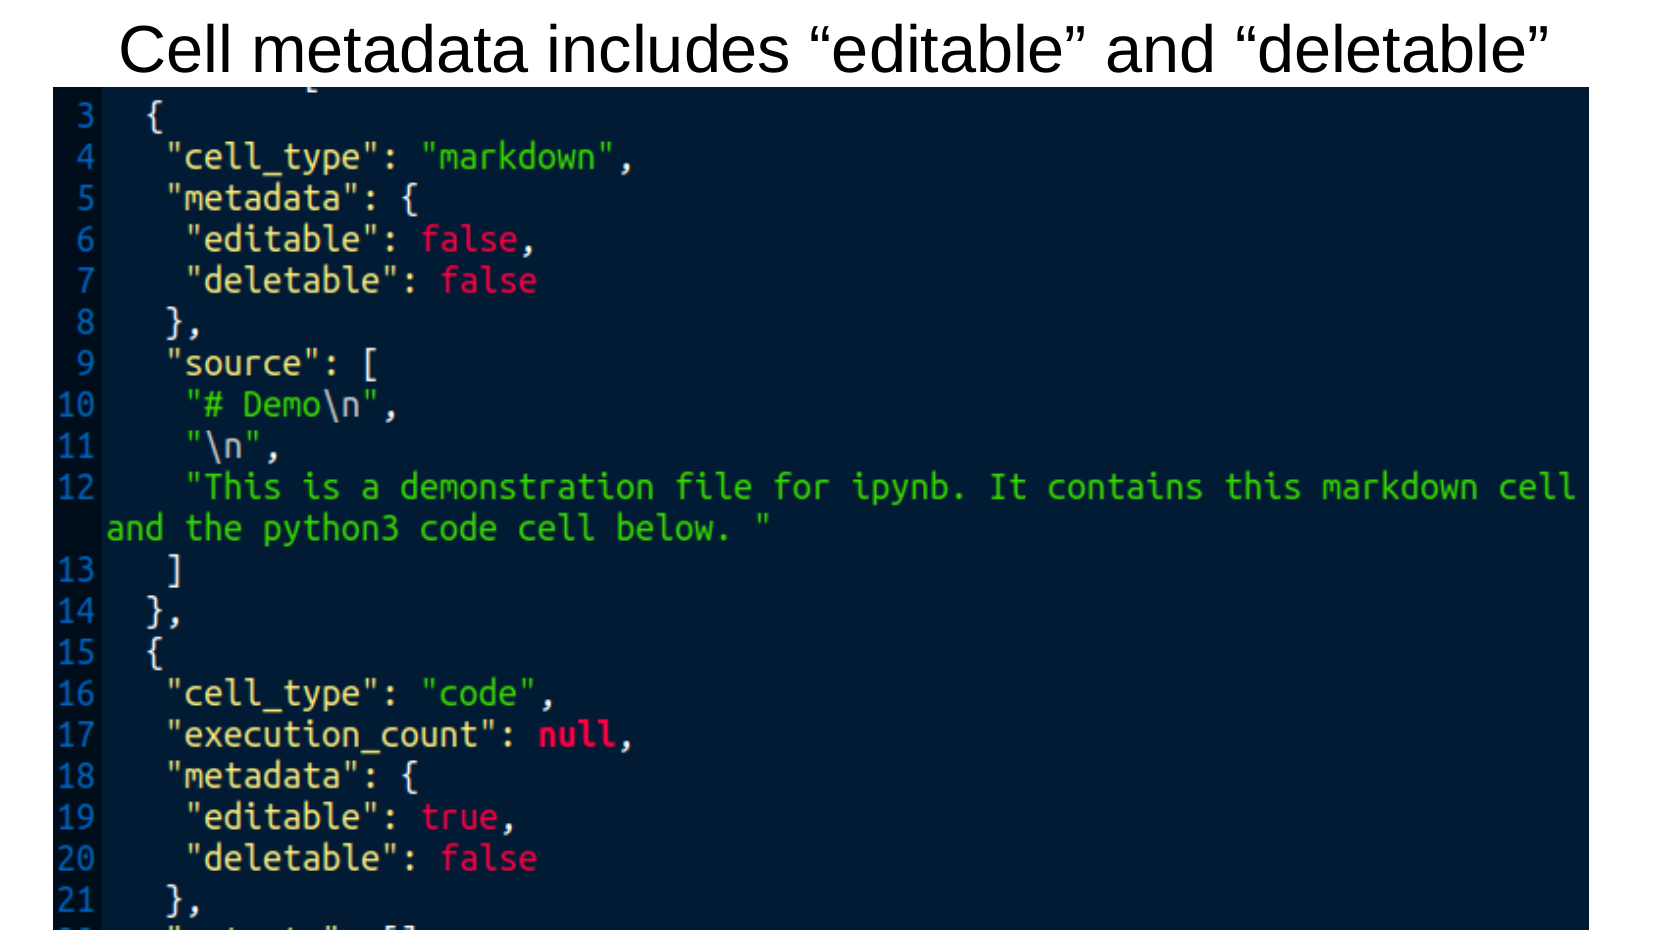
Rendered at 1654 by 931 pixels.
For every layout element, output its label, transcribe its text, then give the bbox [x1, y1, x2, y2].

picture [53, 87, 1589, 930]
text_box Cell metadata includes “editable” and “deletable” [82, 5, 1571, 87]
